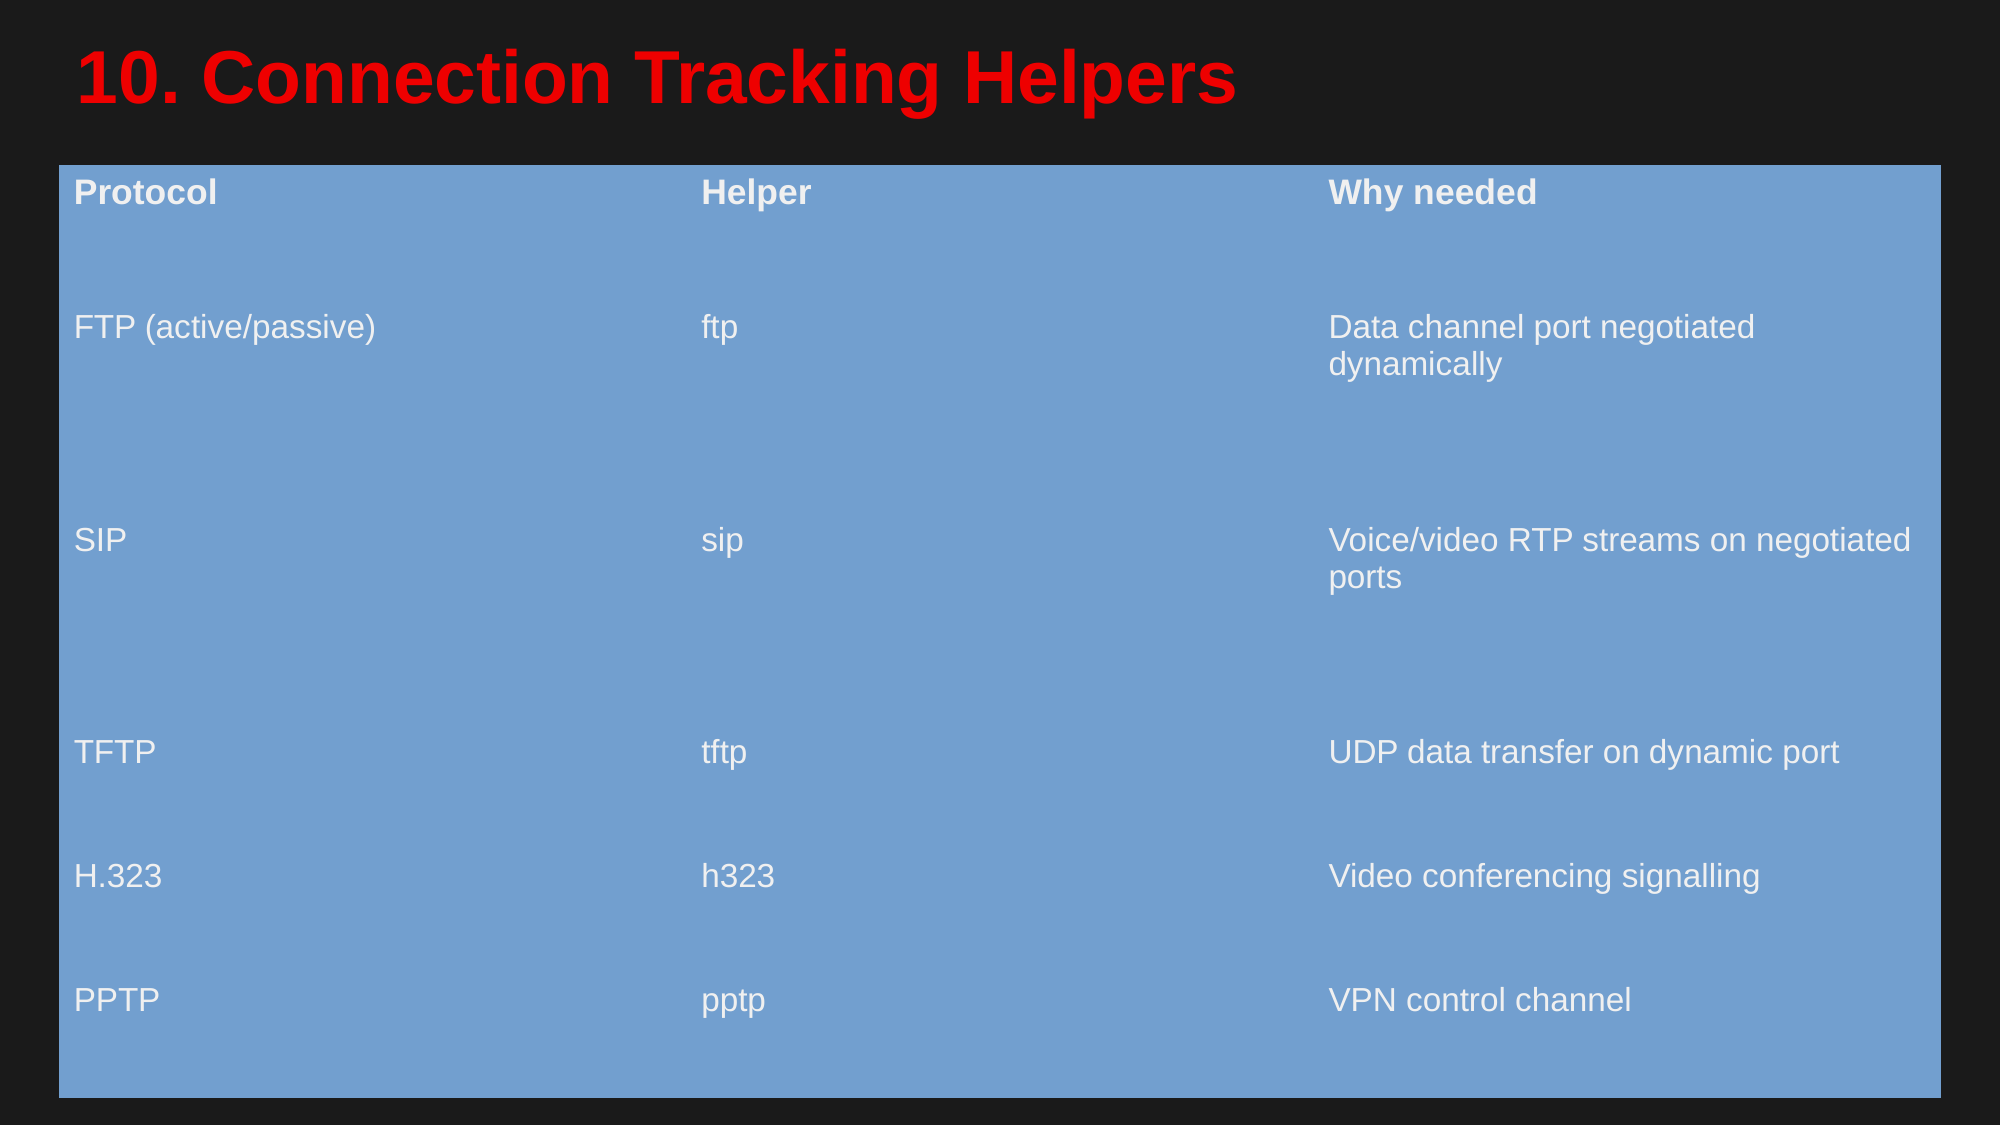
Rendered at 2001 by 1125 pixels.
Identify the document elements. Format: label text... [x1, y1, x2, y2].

table_cell sip [686, 514, 1314, 726]
table_cell H.323 [59, 850, 686, 974]
table_cell pptp [686, 974, 1314, 1098]
table_cell Voice/video RTP streams on negotiated ports [1314, 514, 1941, 726]
table_cell SIP [59, 514, 686, 726]
table_cell tftp [686, 726, 1314, 850]
table_cell Video conferencing signalling [1314, 850, 1941, 974]
table_cell ftp [686, 301, 1314, 514]
table_header Why needed [1314, 165, 1941, 301]
table_cell PPTP [59, 974, 686, 1098]
table_cell VPN control channel [1314, 974, 1941, 1098]
table_header Protocol [59, 165, 686, 301]
table_header Helper [686, 165, 1314, 301]
table_cell FTP (active/passive) [59, 301, 686, 514]
text_box 10. Connection Tracking Helpers [59, 23, 1942, 142]
table_cell UDP data transfer on dynamic port [1314, 726, 1941, 850]
table_cell TFTP [59, 726, 686, 850]
table_cell Data channel port negotiated dynamically [1314, 301, 1941, 514]
table_cell h323 [686, 850, 1314, 974]
